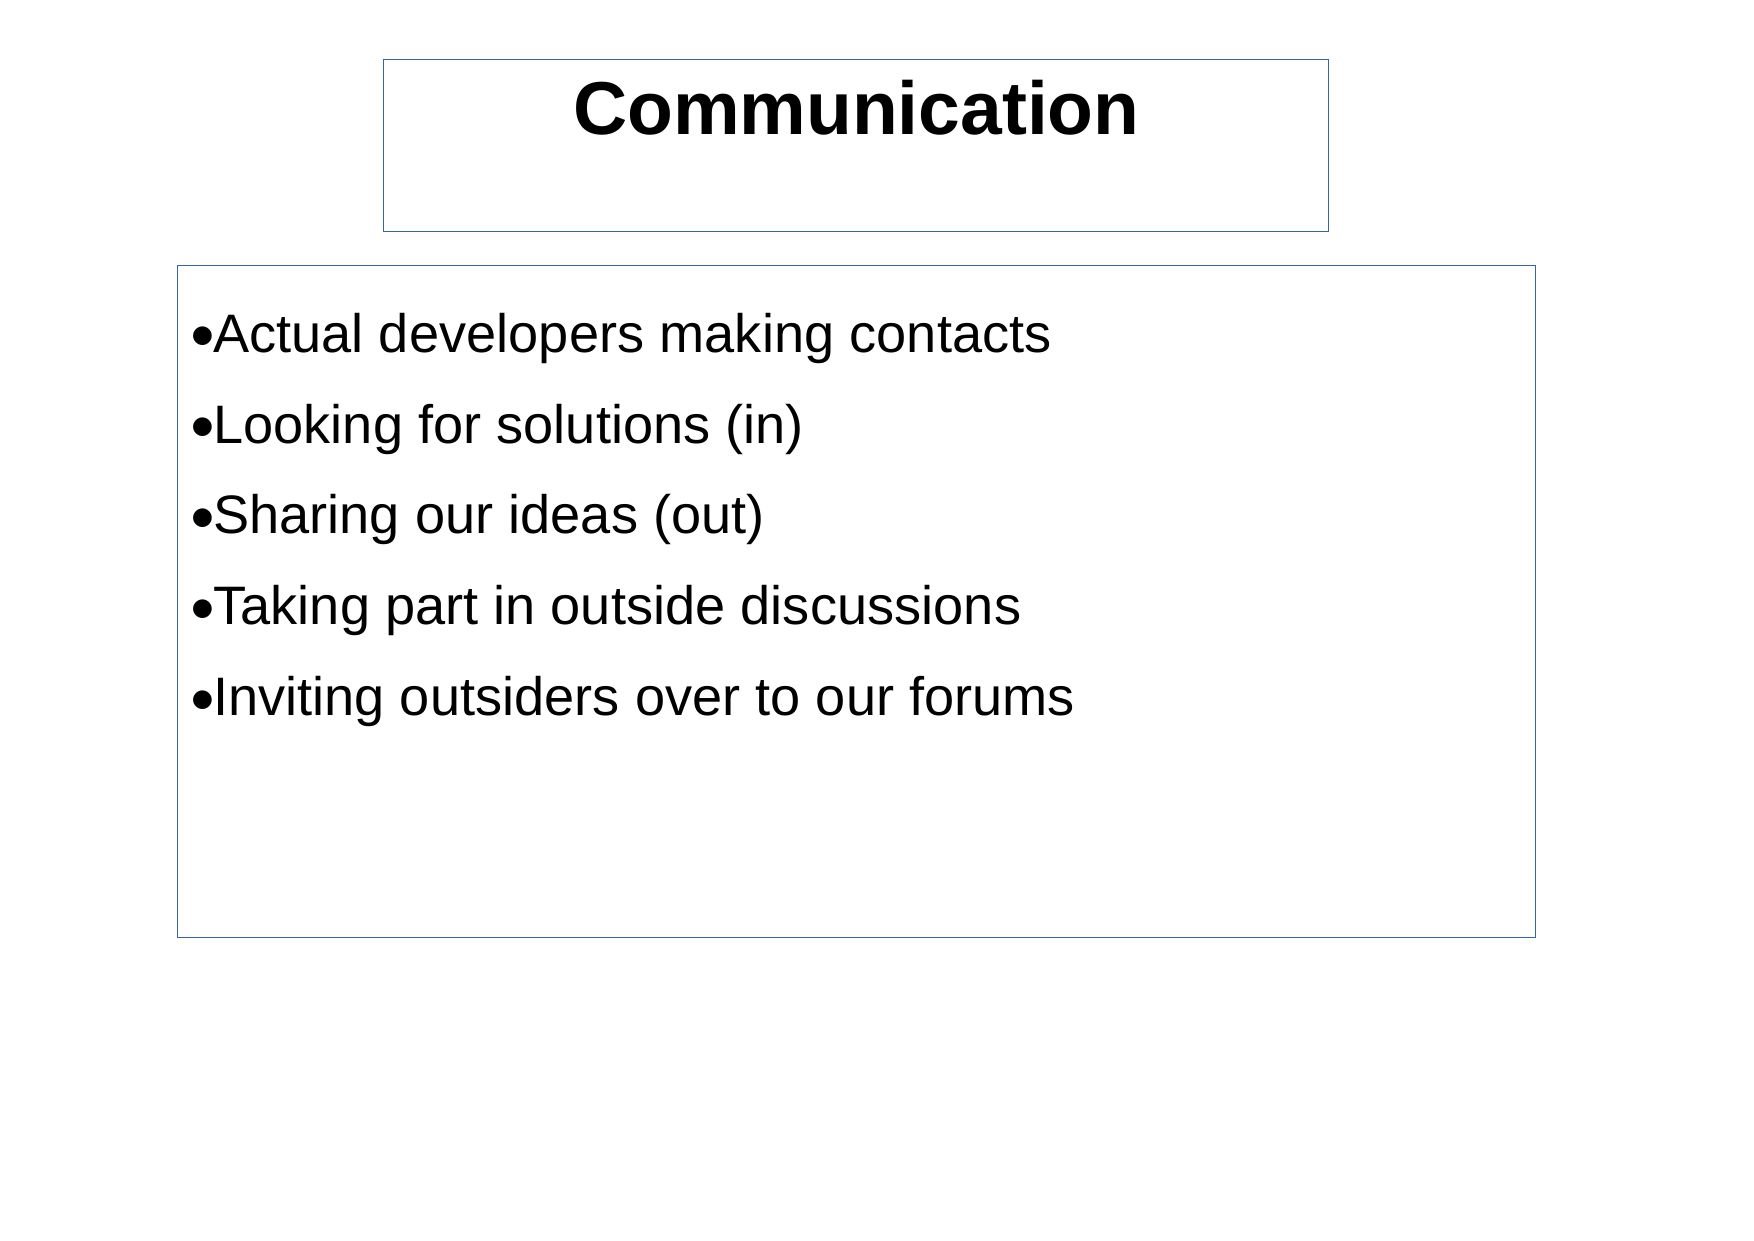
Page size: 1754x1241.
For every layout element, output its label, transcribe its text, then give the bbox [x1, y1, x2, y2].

text_box Communication [383, 59, 1329, 232]
text_box Actual developers making contacts Looking for solutions (in) Sharing our ideas (out) Taking part in outside discussions Inviting outsiders over to our forums [177, 265, 1536, 938]
